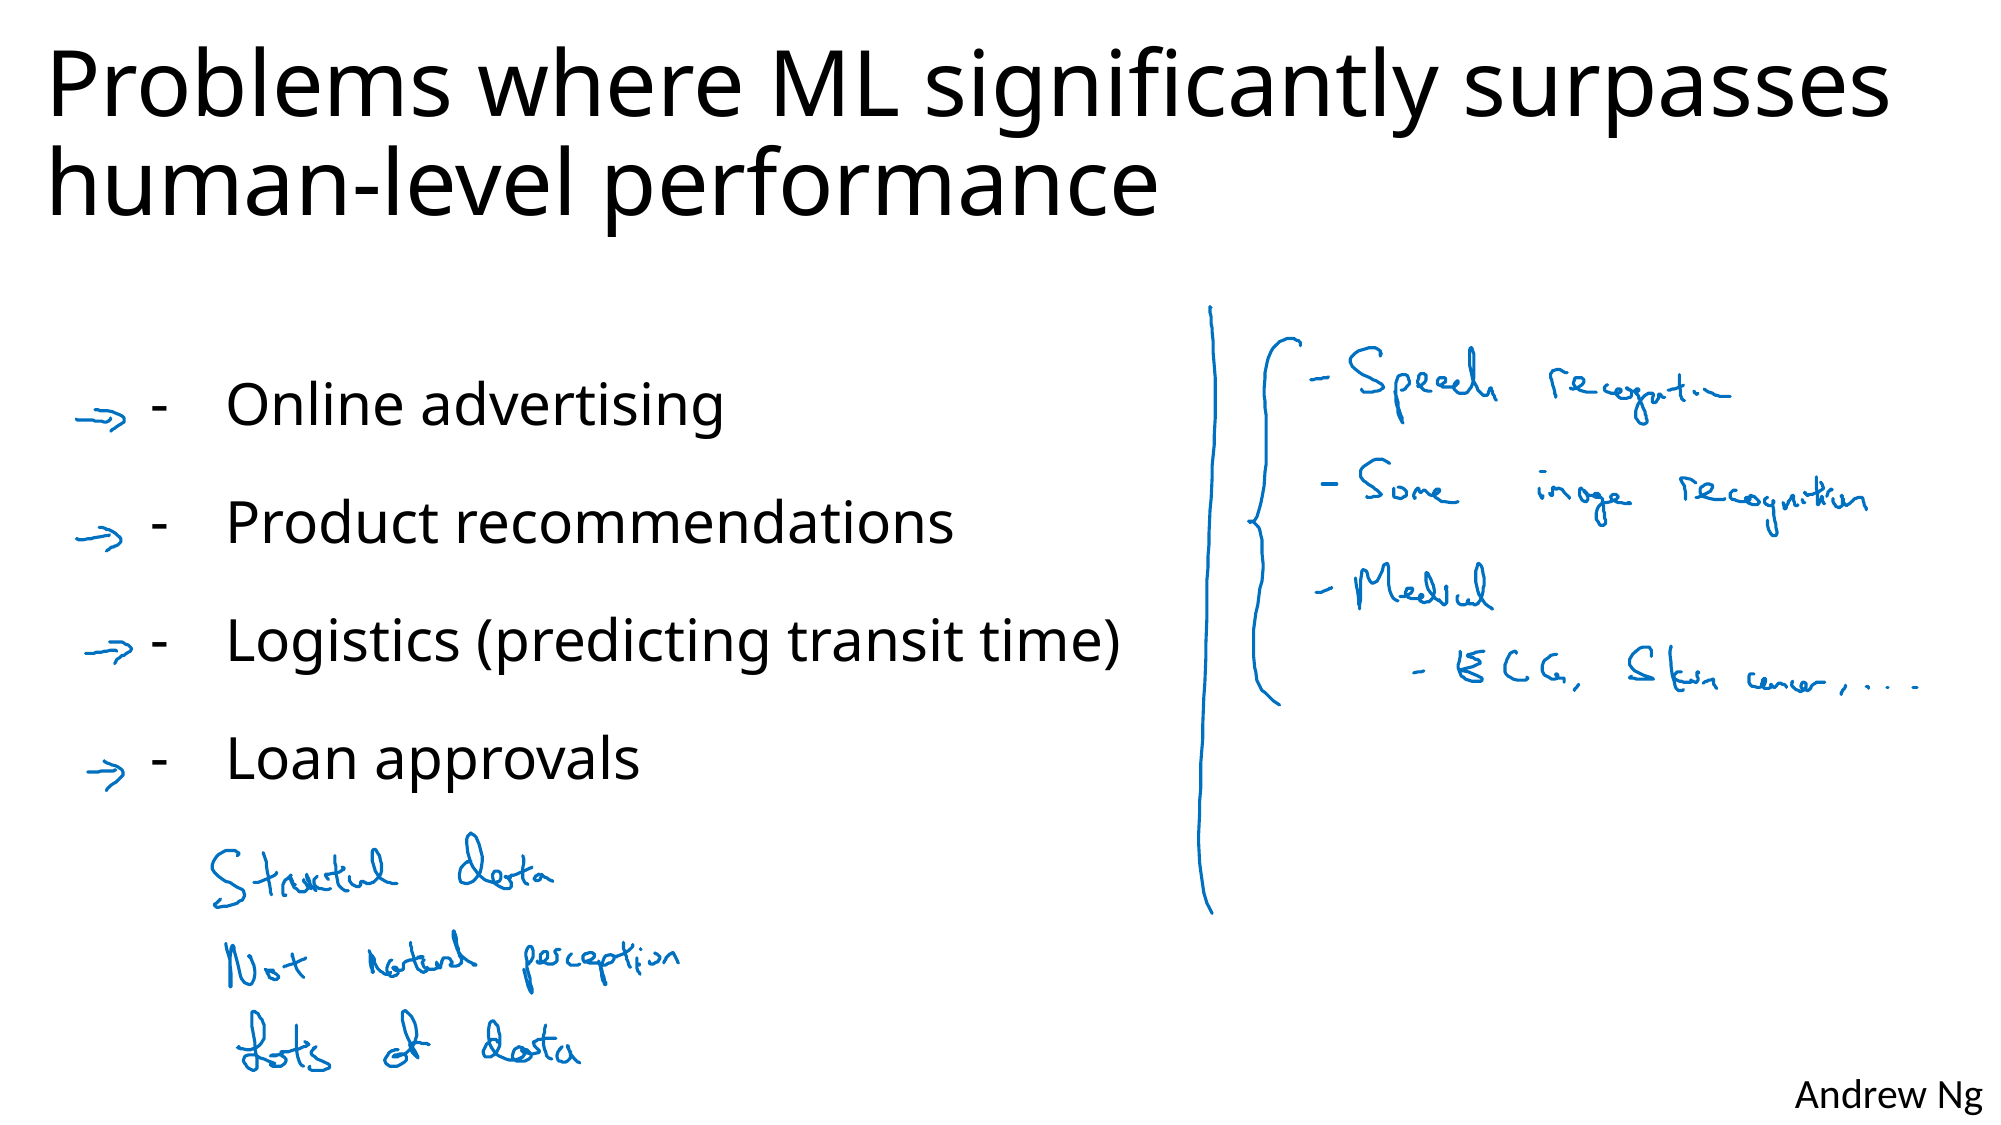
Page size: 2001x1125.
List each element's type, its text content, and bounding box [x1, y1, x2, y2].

picture [72, 303, 1920, 1075]
title Problems where ML significantly surpasses human-level performance [30, 29, 2000, 248]
